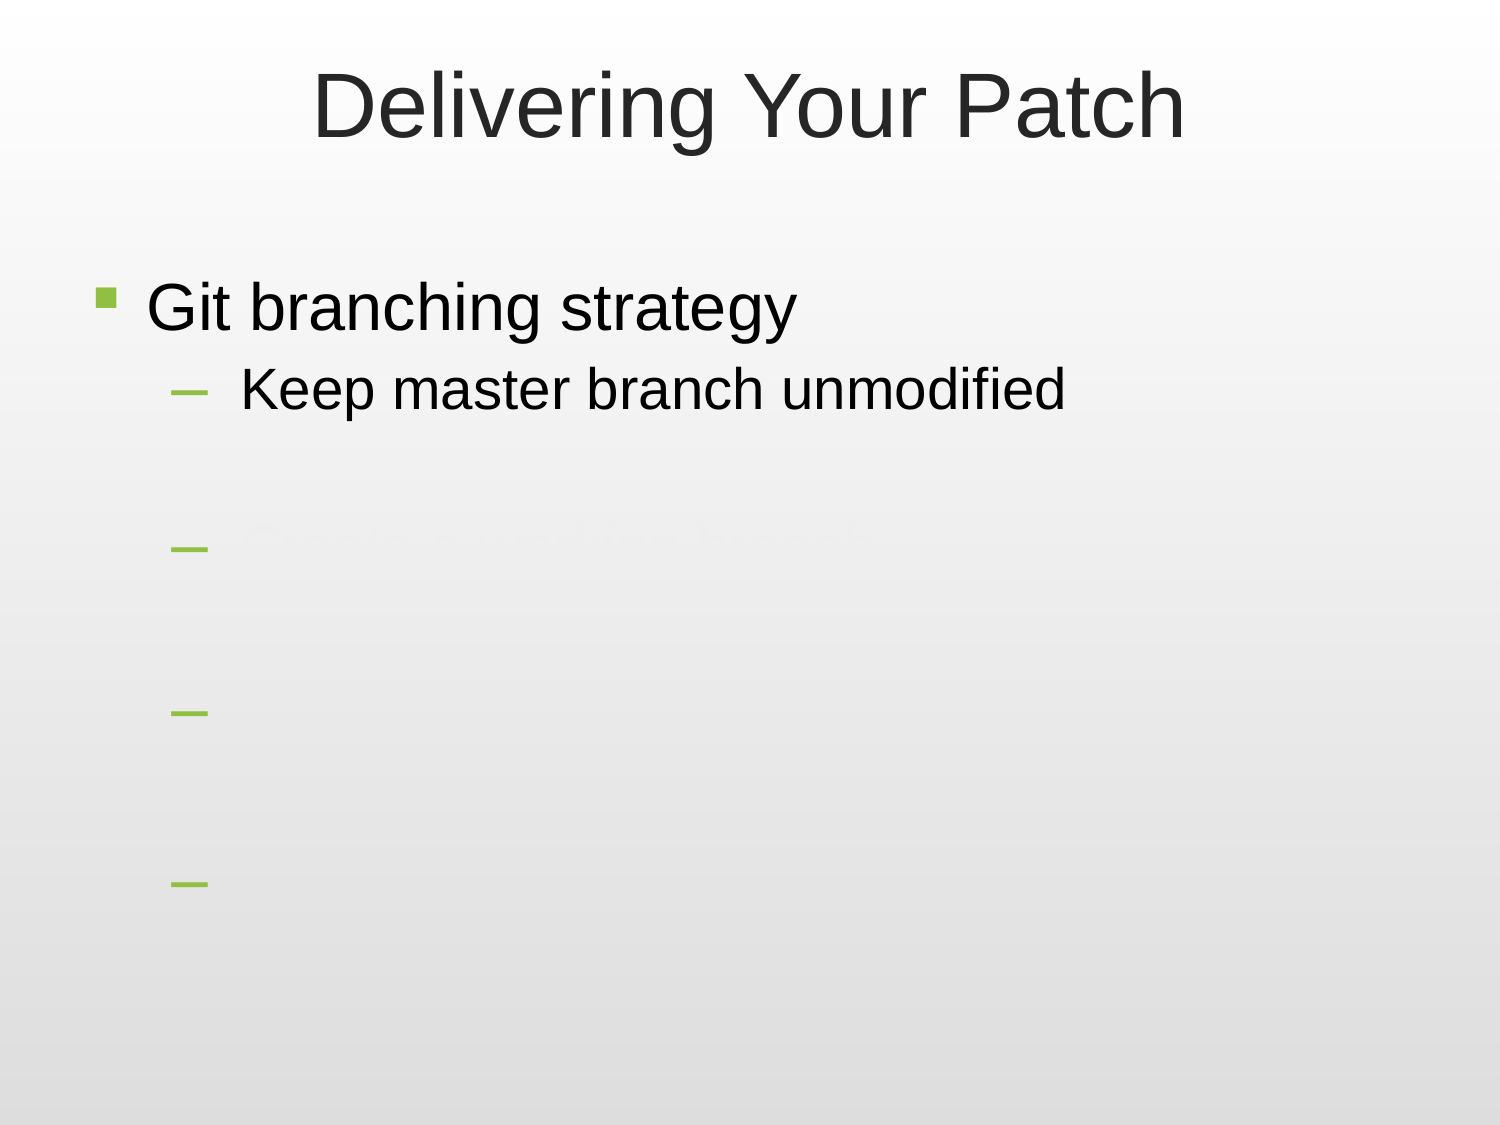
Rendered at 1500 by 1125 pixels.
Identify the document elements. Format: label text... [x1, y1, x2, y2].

list Git branching strategy Keep master branch unmodified Create a working branch [75, 262, 1425, 1005]
title Delivering Your Patch [75, 19, 1425, 191]
